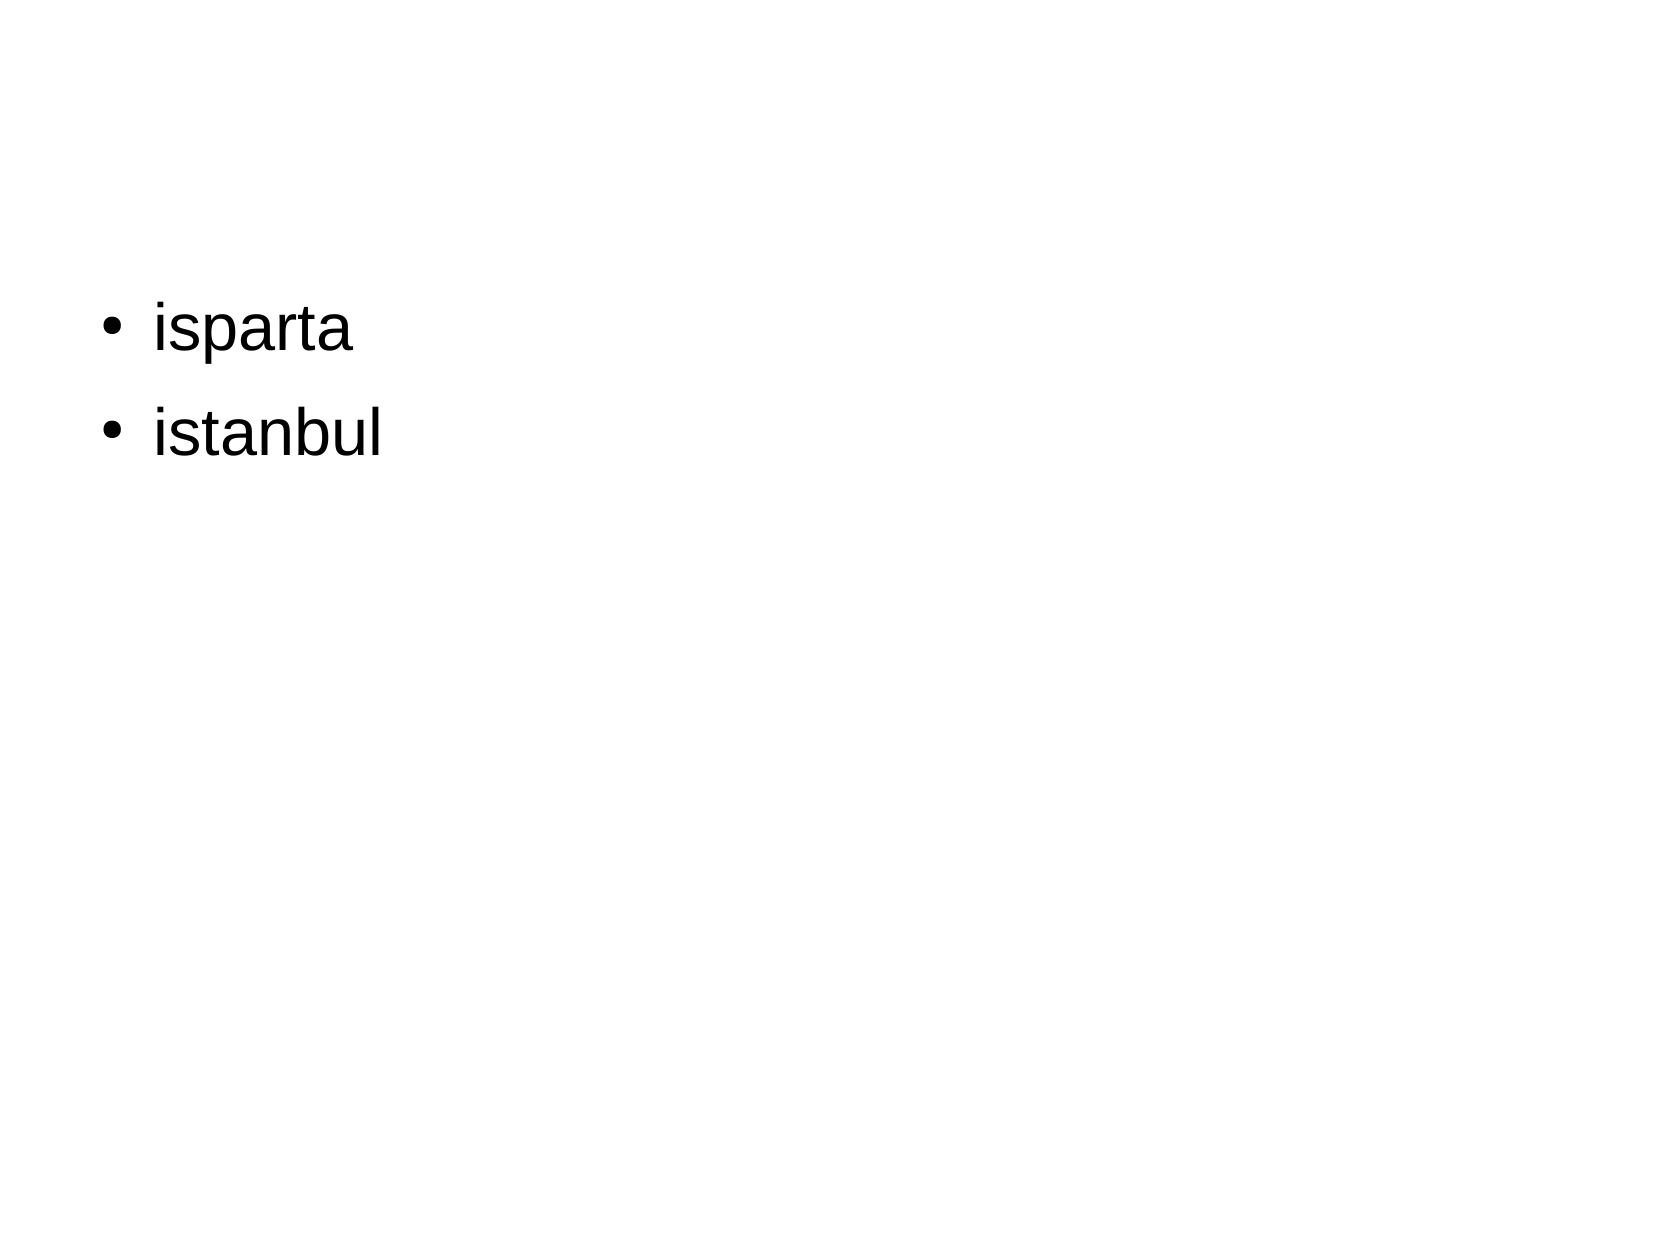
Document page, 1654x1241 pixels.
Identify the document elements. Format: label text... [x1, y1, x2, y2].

list isparta istanbul [82, 290, 1571, 1010]
